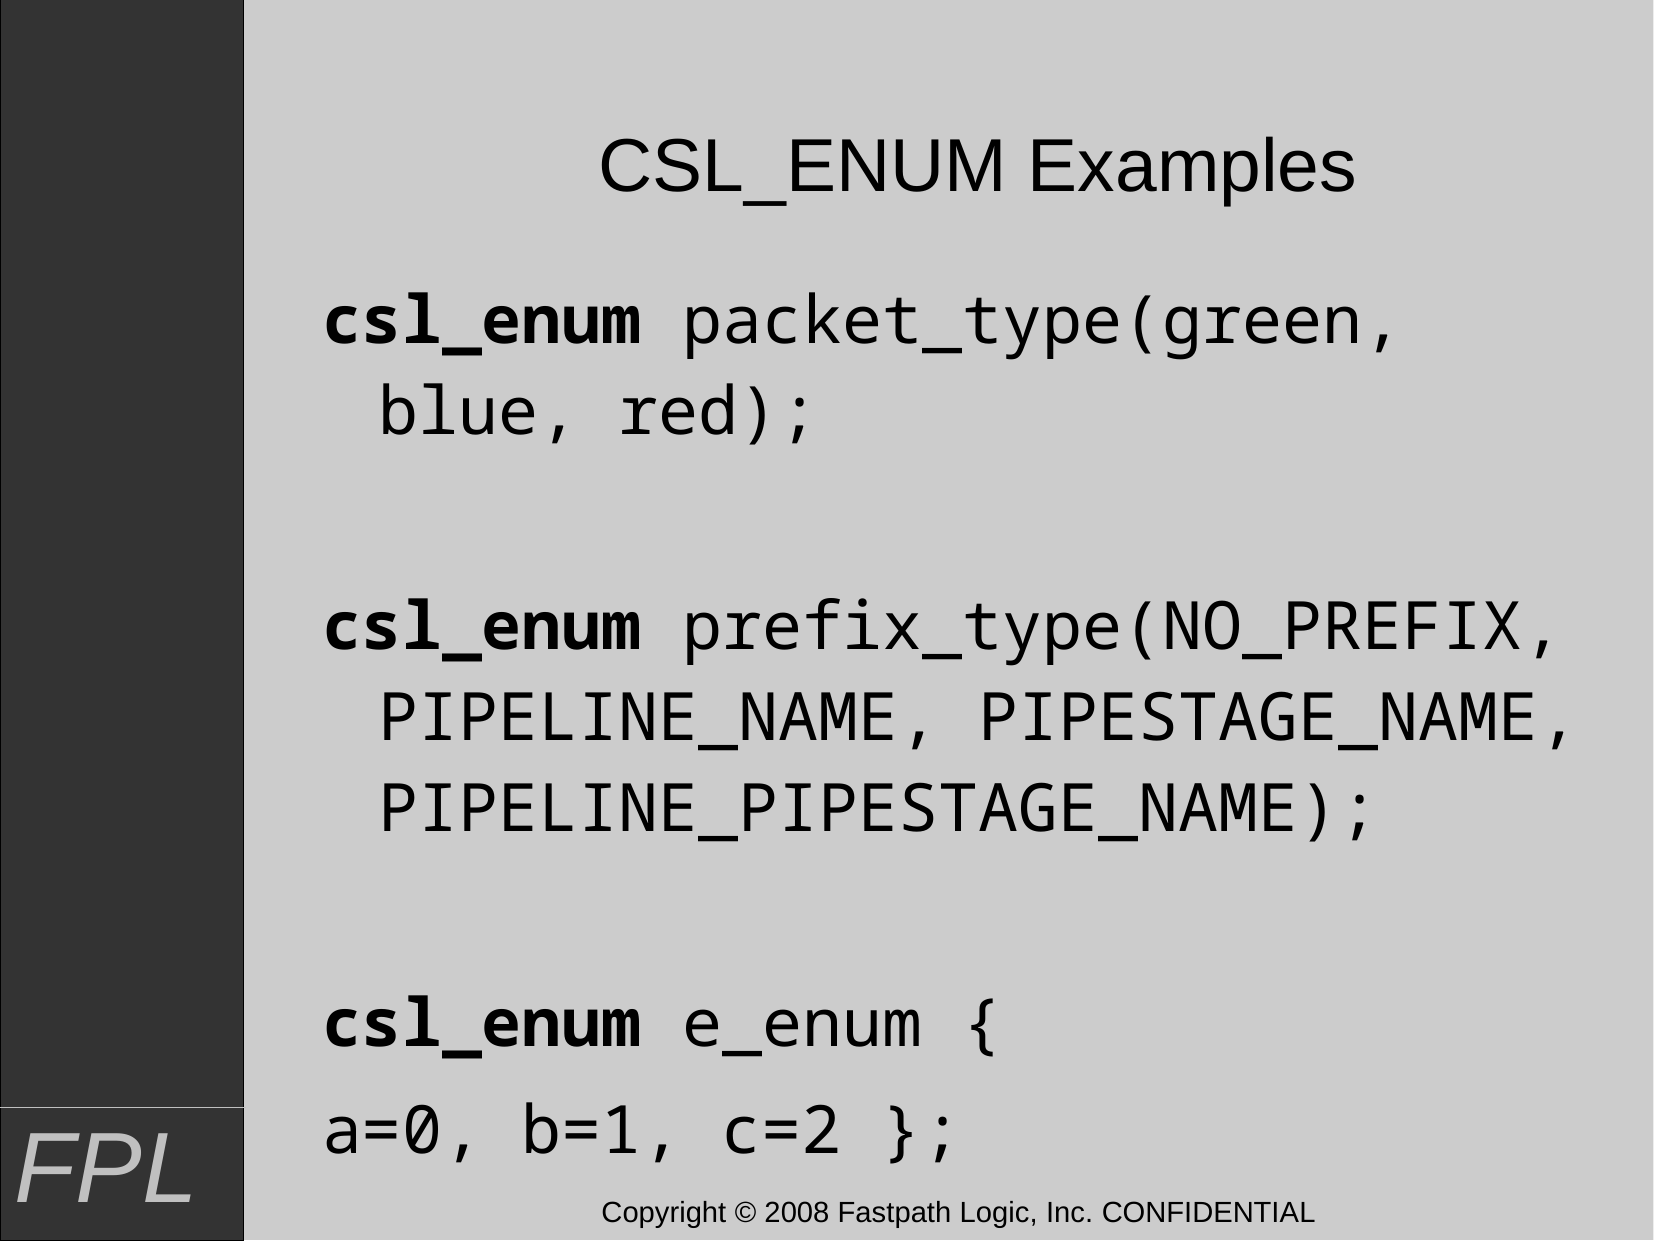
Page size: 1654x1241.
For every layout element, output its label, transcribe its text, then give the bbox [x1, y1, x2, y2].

title CSL_ENUM Examples [427, 57, 1530, 272]
list csl_enum packet_type(green, blue, red); csl_enum prefix_type(NO_PREFIX, PIPELINE_NAME, PIPESTAGE_NAME, PIPELINE_PIPESTAGE_NAME); csl_enum e_enum { a=0, b=1, c=2 }; [322, 272, 1635, 1179]
